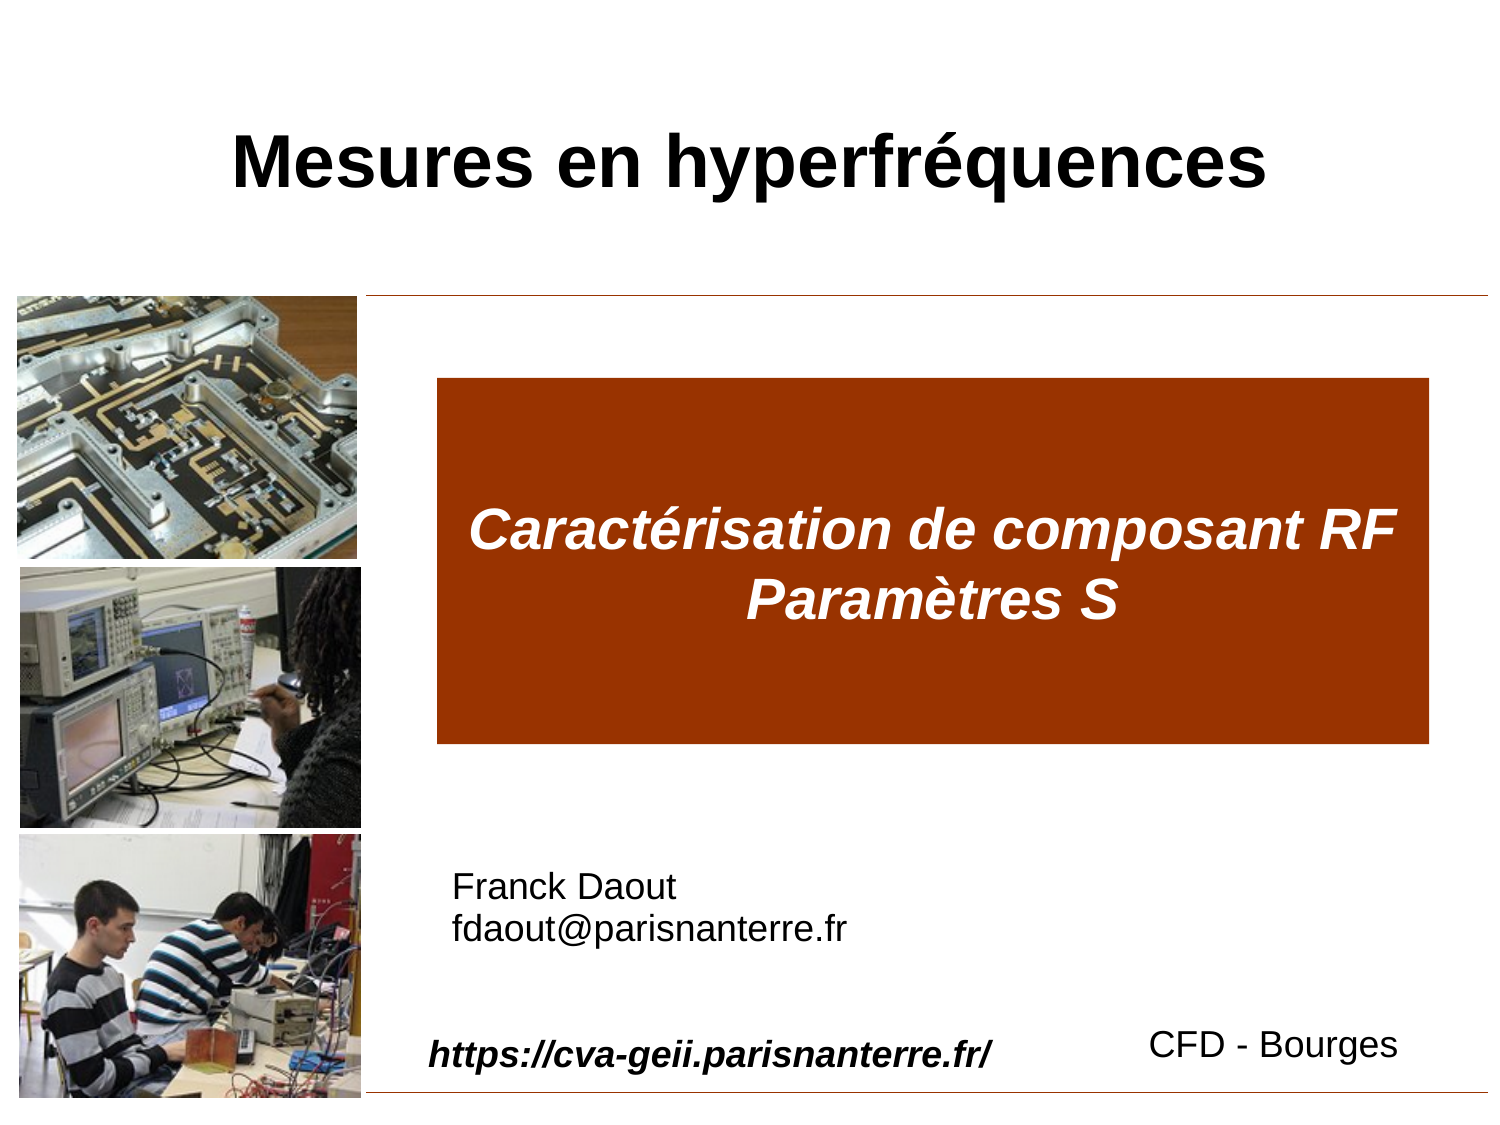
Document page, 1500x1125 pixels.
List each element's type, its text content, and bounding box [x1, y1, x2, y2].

text_box Franck Daout fdaout@parisnanterre.fr [437, 857, 957, 957]
text_box CFD - Bourges [1133, 1015, 1500, 1073]
picture [17, 296, 361, 563]
picture [20, 567, 361, 828]
text_box https://cva-geii.parisnanterre.fr/ [413, 1026, 1052, 1125]
picture [19, 834, 361, 1098]
text_box Mesures en hyperfréquences [59, 112, 1441, 379]
text_box Caractérisation de composant RF Paramètres S [437, 379, 1430, 745]
